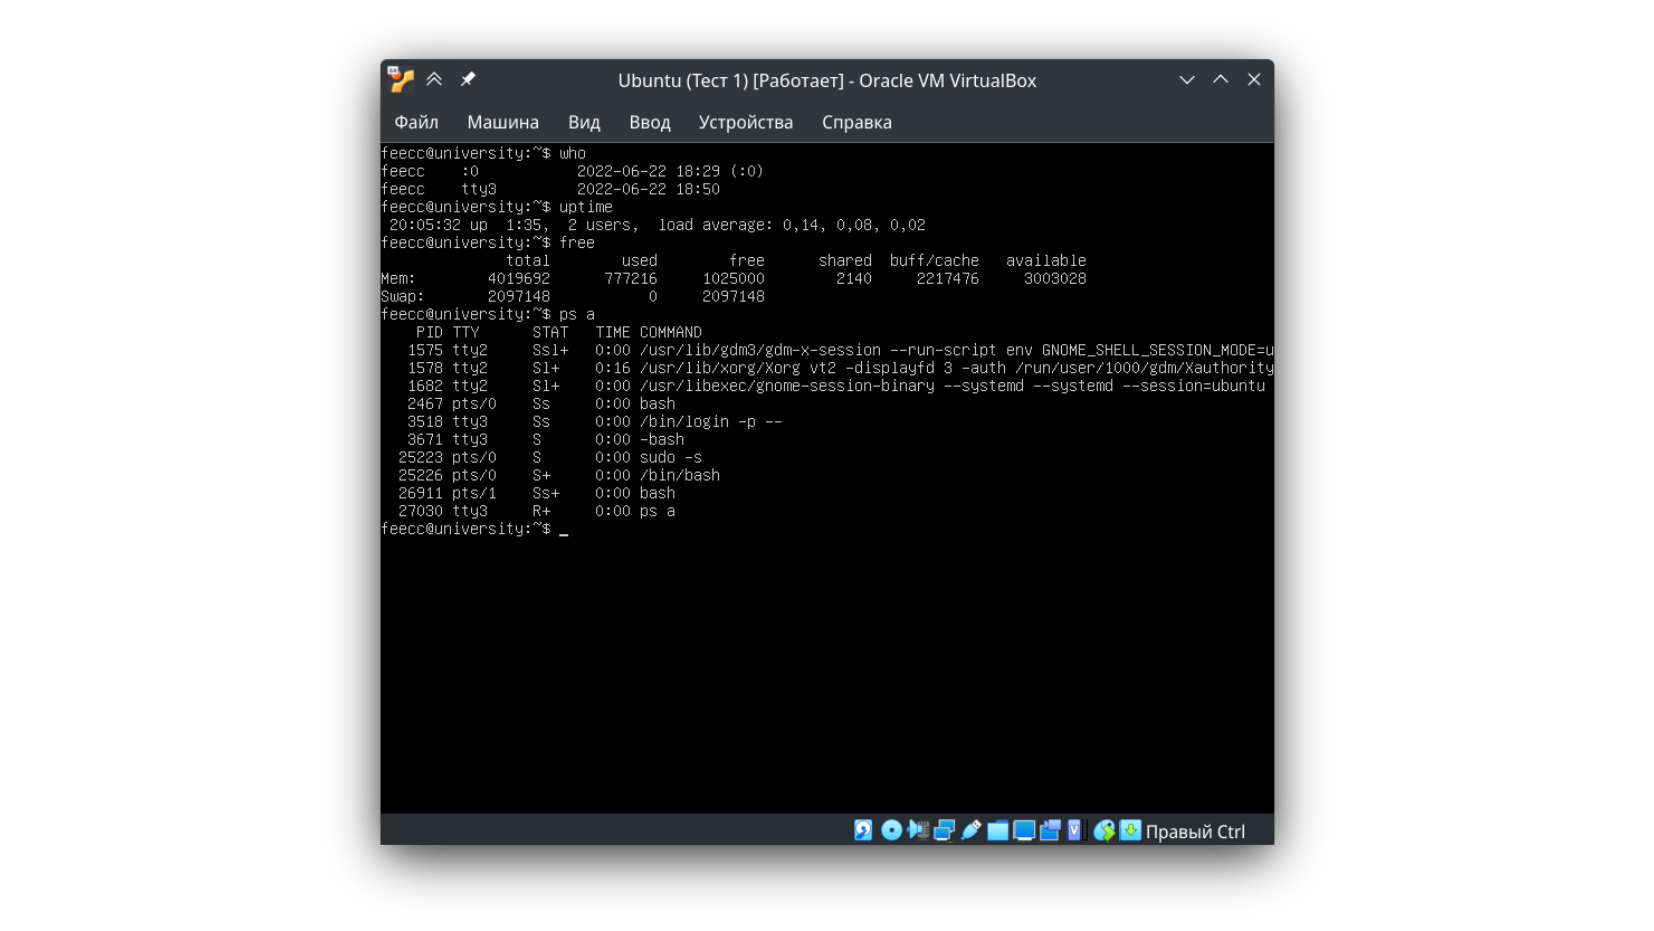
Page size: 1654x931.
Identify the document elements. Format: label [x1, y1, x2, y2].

picture [308, 0, 1347, 931]
